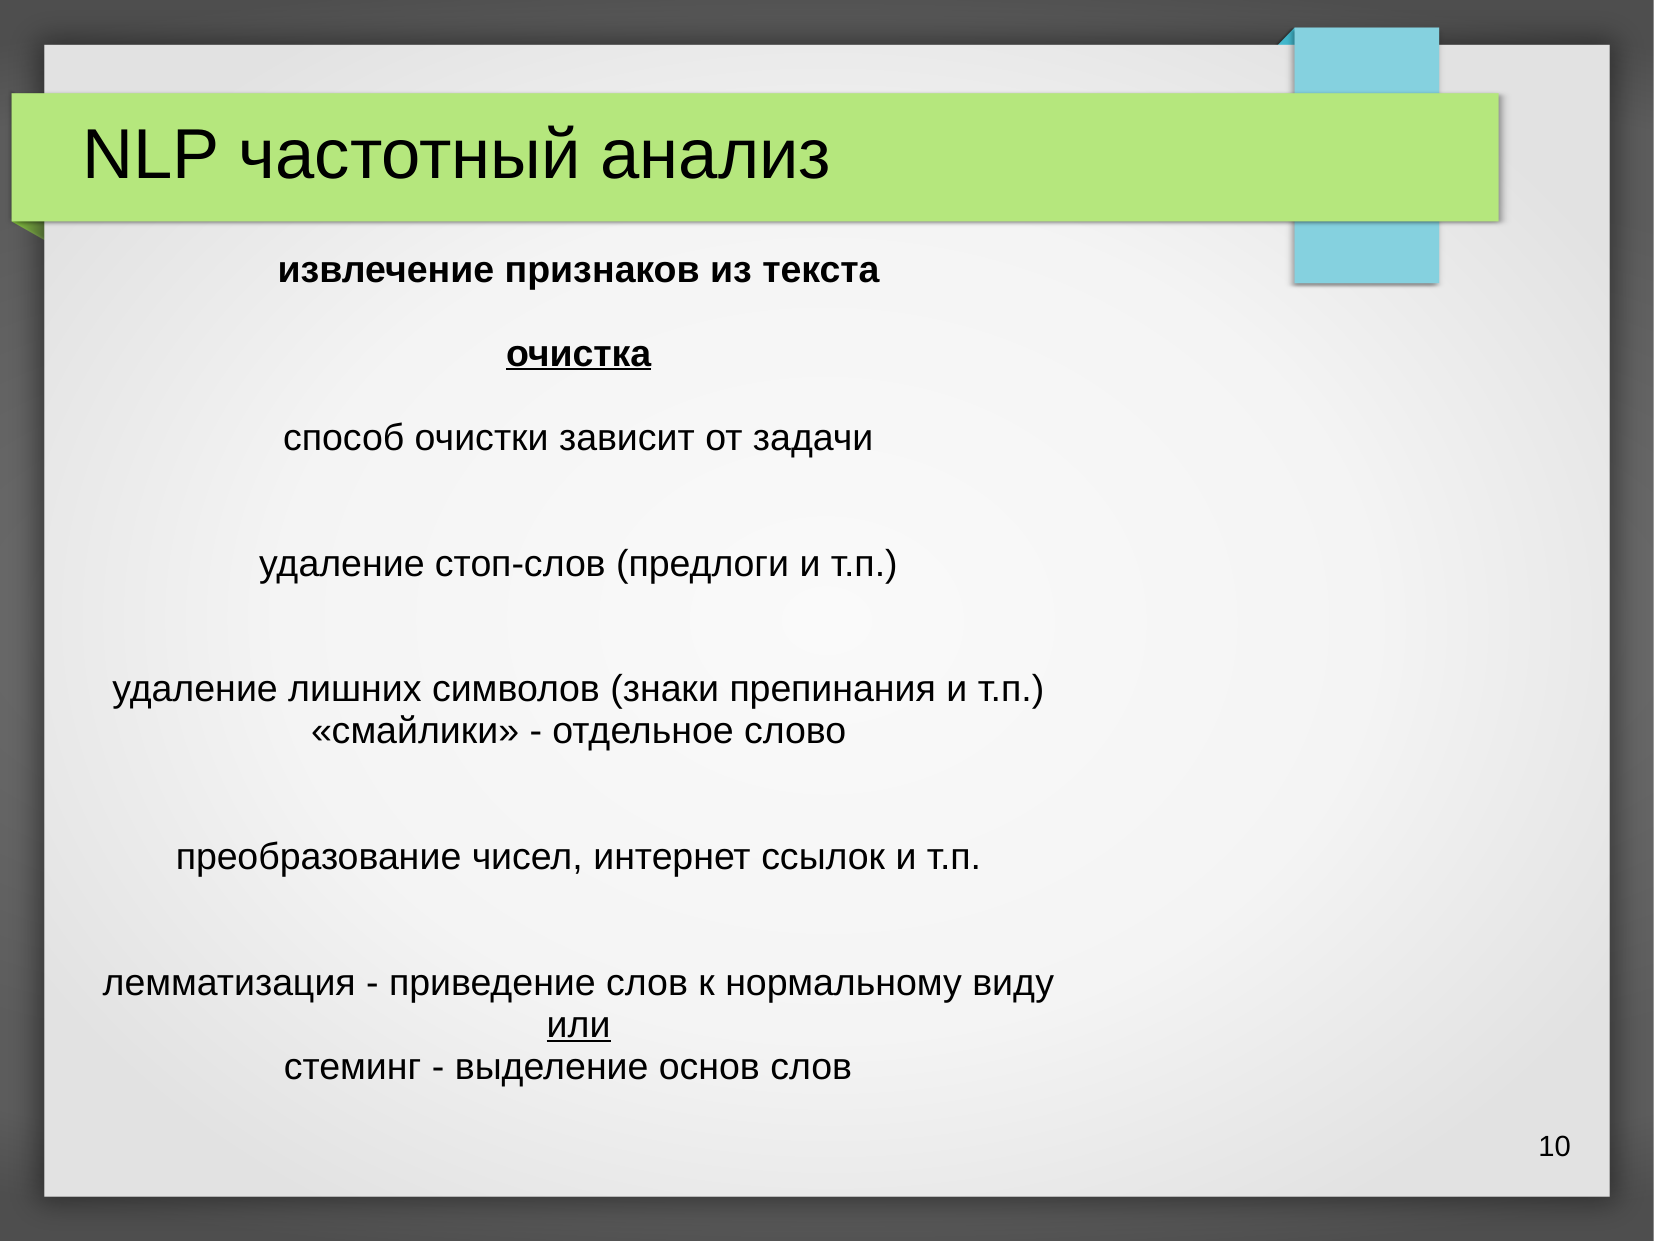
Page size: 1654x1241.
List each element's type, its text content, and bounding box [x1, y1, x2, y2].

title NLP частотный анализ [82, 118, 1406, 189]
text_box извлечение признаков из текста очистка способ очистки зависит от задачи удаление стоп-слов (предлоги и т.п.) удаление лишних символов (знаки препинания и т.п.) «смайлики» - отдельное слово преобразование чисел, интернет ссылок и т.п. лемматизация - приведение слов к нормальному виду или стеминг - выделение основ слов [94, 248, 1063, 1111]
picture [0, 0, 1654, 1241]
